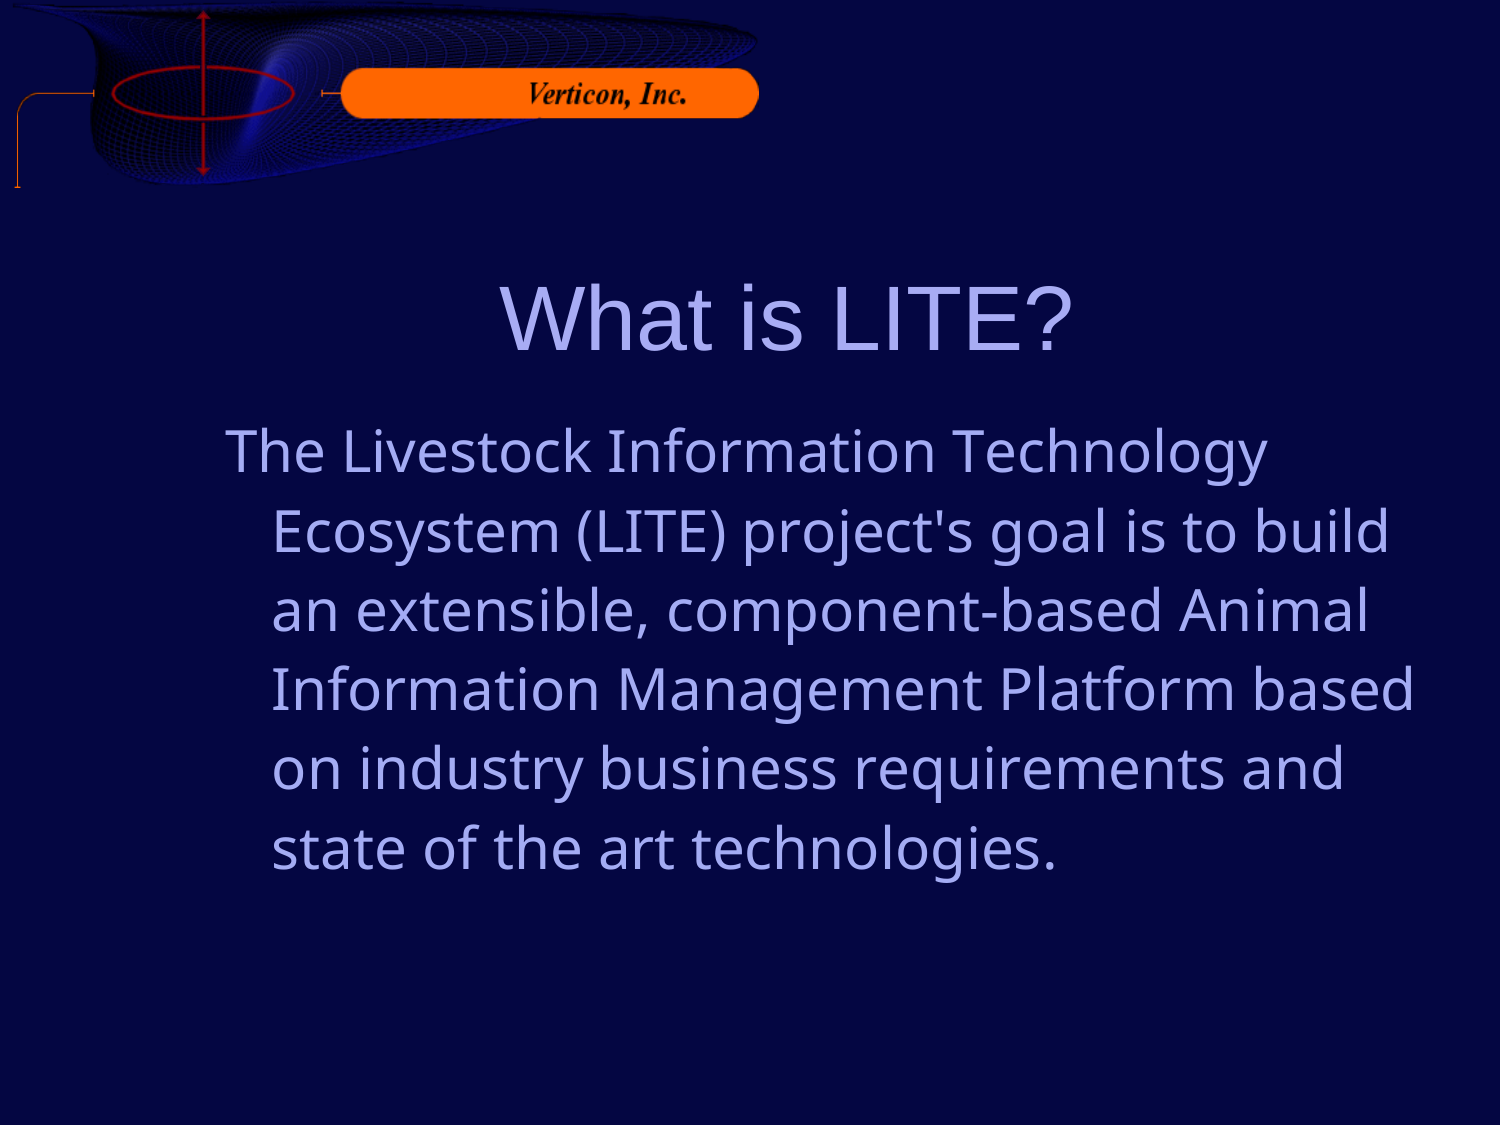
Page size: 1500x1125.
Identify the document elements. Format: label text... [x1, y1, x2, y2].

title What is LITE? [112, 232, 1463, 406]
list The Livestock Information Technology Ecosystem (LITE) project's goal is to build an extensible, component-based Animal Information Management Platform based on industry business requirements and state of the art technologies. [150, 410, 1463, 1051]
picture [8, 0, 759, 188]
